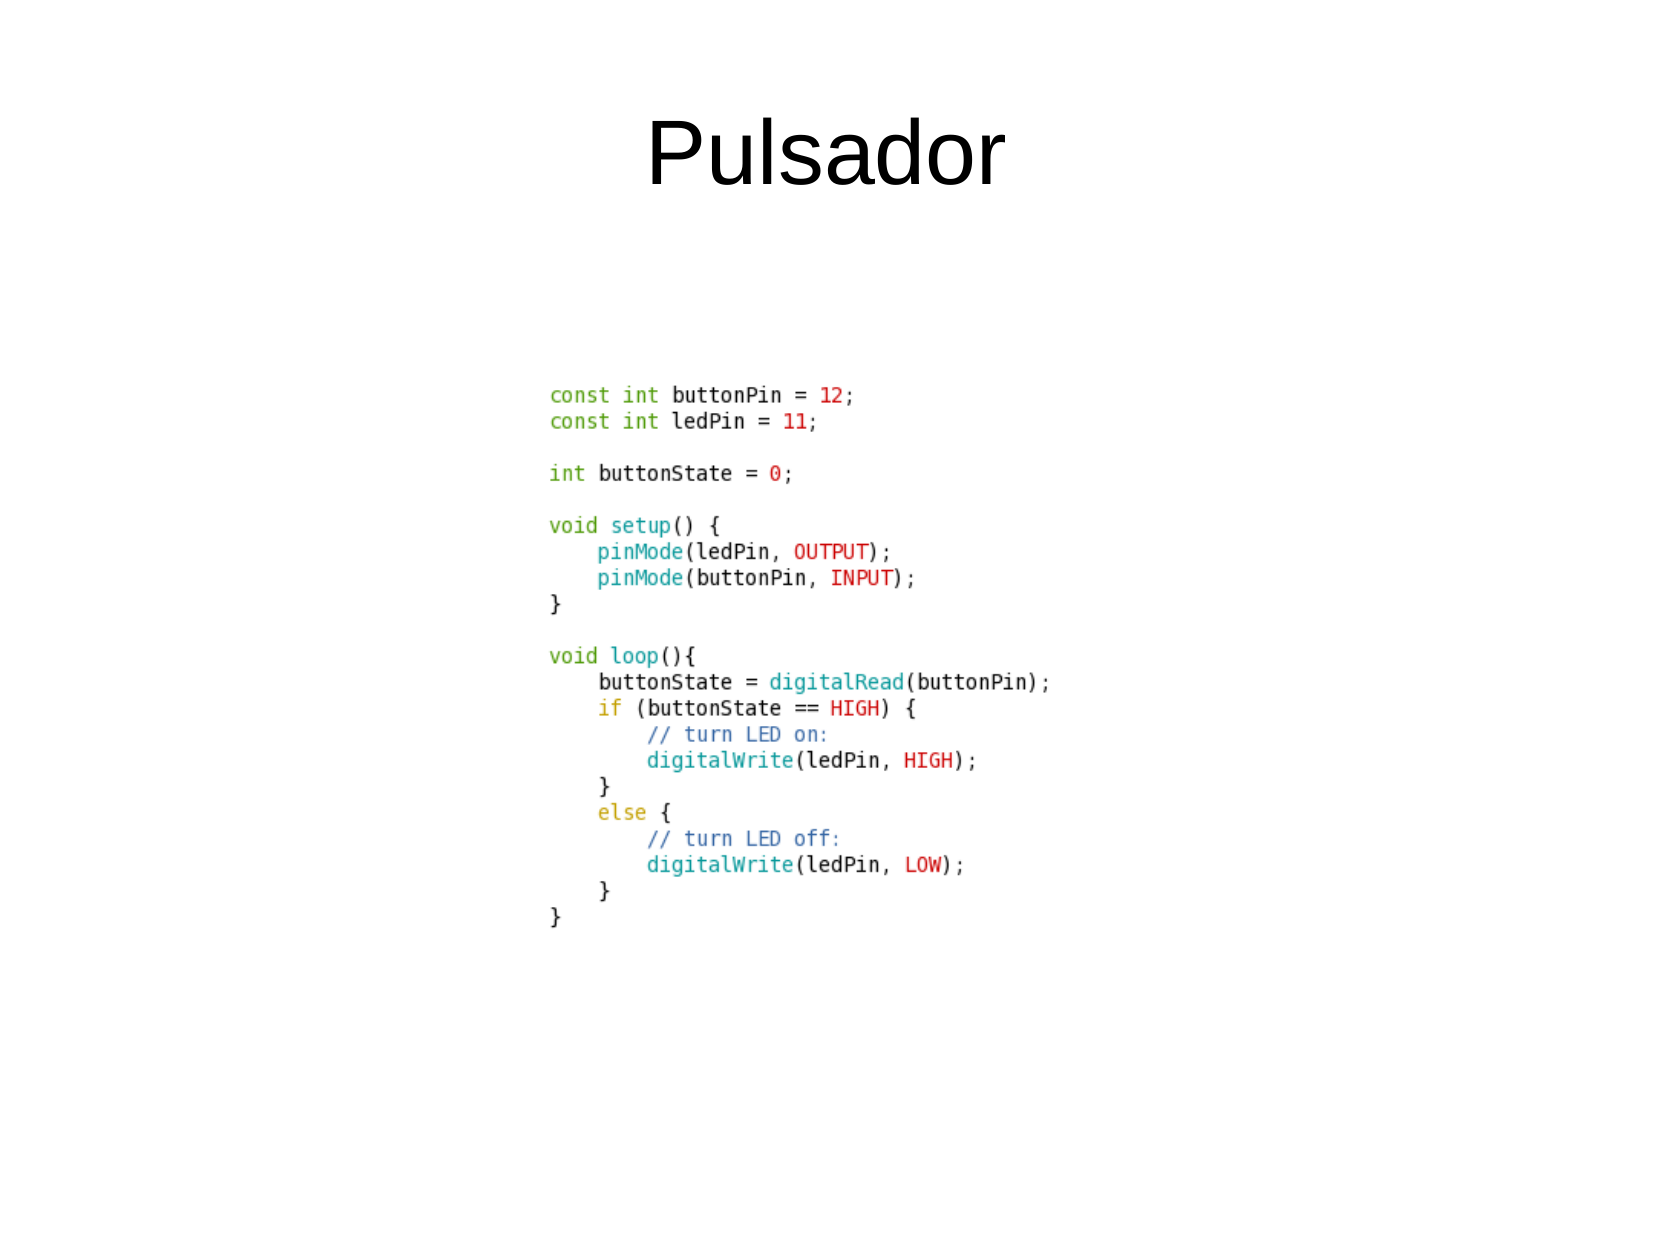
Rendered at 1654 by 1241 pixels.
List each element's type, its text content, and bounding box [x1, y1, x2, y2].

title Pulsador [82, 56, 1571, 250]
picture [520, 366, 1076, 949]
